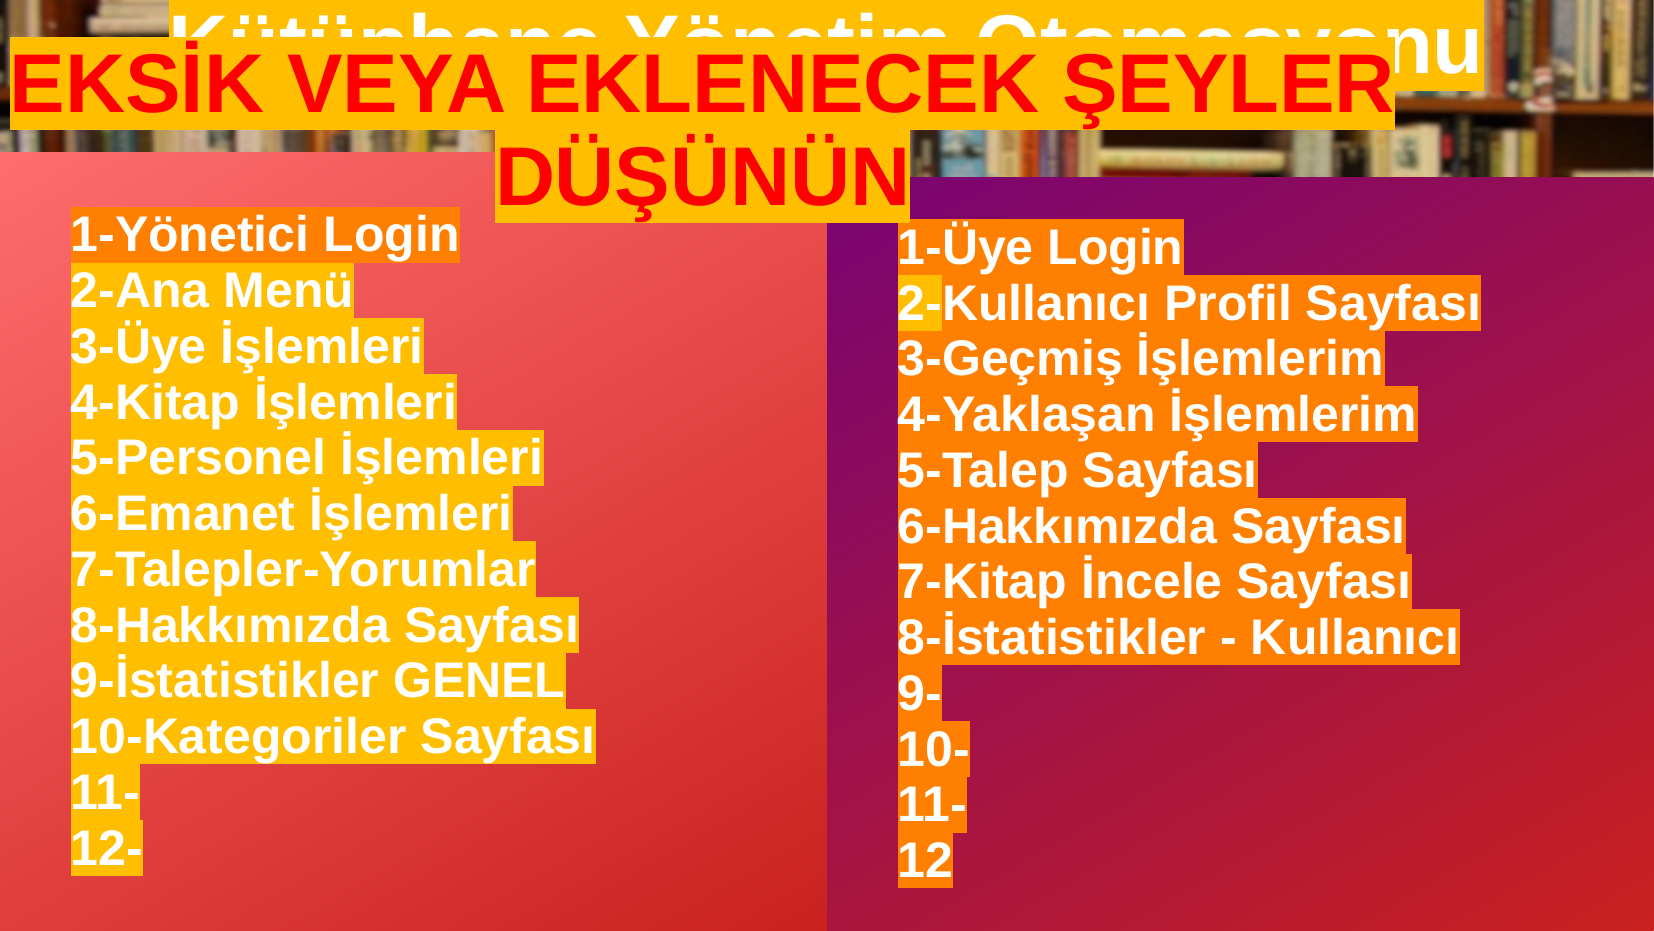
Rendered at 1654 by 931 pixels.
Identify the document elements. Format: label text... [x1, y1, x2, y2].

title 1-Üye Login 2-Kullanıcı Profil Sayfası 3-Geçmiş İşlemlerim 4-Yaklaşan İşlemlerim 5-Talep Sayfası 6-Hakkımızda Sayfası 7-Kitap İncele Sayfası 8-İstatistikler - Kullanıcı 9- 10- 11- 12 [827, 177, 1654, 931]
title Kütüphane Yönetim Otomasyonu [0, 0, 1654, 91]
title EKSİK VEYA EKLENECEK ŞEYLER DÜŞÜNÜN [0, 23, 1447, 237]
title 1-Yönetici Login 2-Ana Menü 3-Üye İşlemleri 4-Kitap İşlemleri 5-Personel İşlemleri 6-Emanet İşlemleri 7-Talepler-Yorumlar 8-Hakkımızda Sayfası 9-İstatistikler GENEL 10-Kategoriler Sayfası 11- 12- [0, 237, 827, 931]
picture [1447, 91, 1654, 177]
